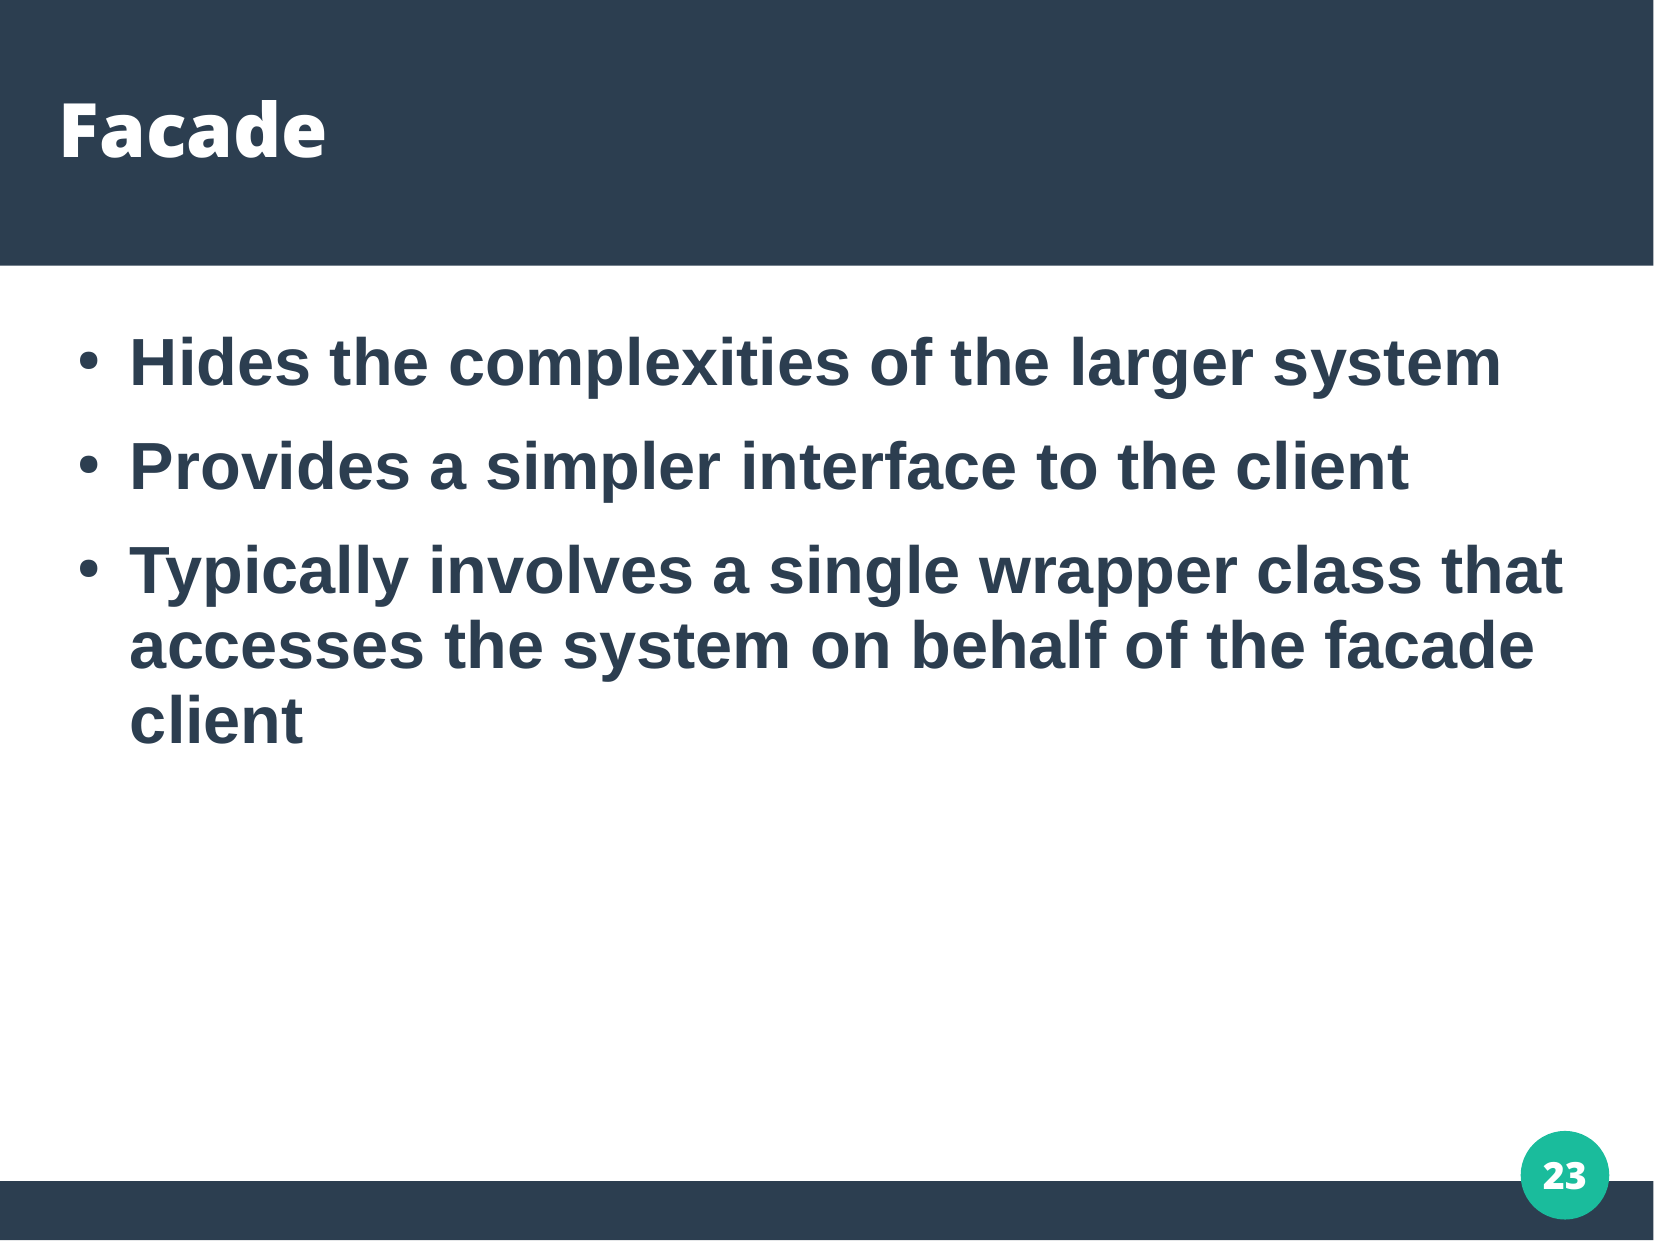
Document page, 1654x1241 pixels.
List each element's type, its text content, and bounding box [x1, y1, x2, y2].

title Facade [59, 49, 1595, 207]
list Hides the complexities of the larger system Provides a simpler interface to the client Typically involves a single wrapper class that accesses the system on behalf of the facade client [59, 324, 1595, 1152]
